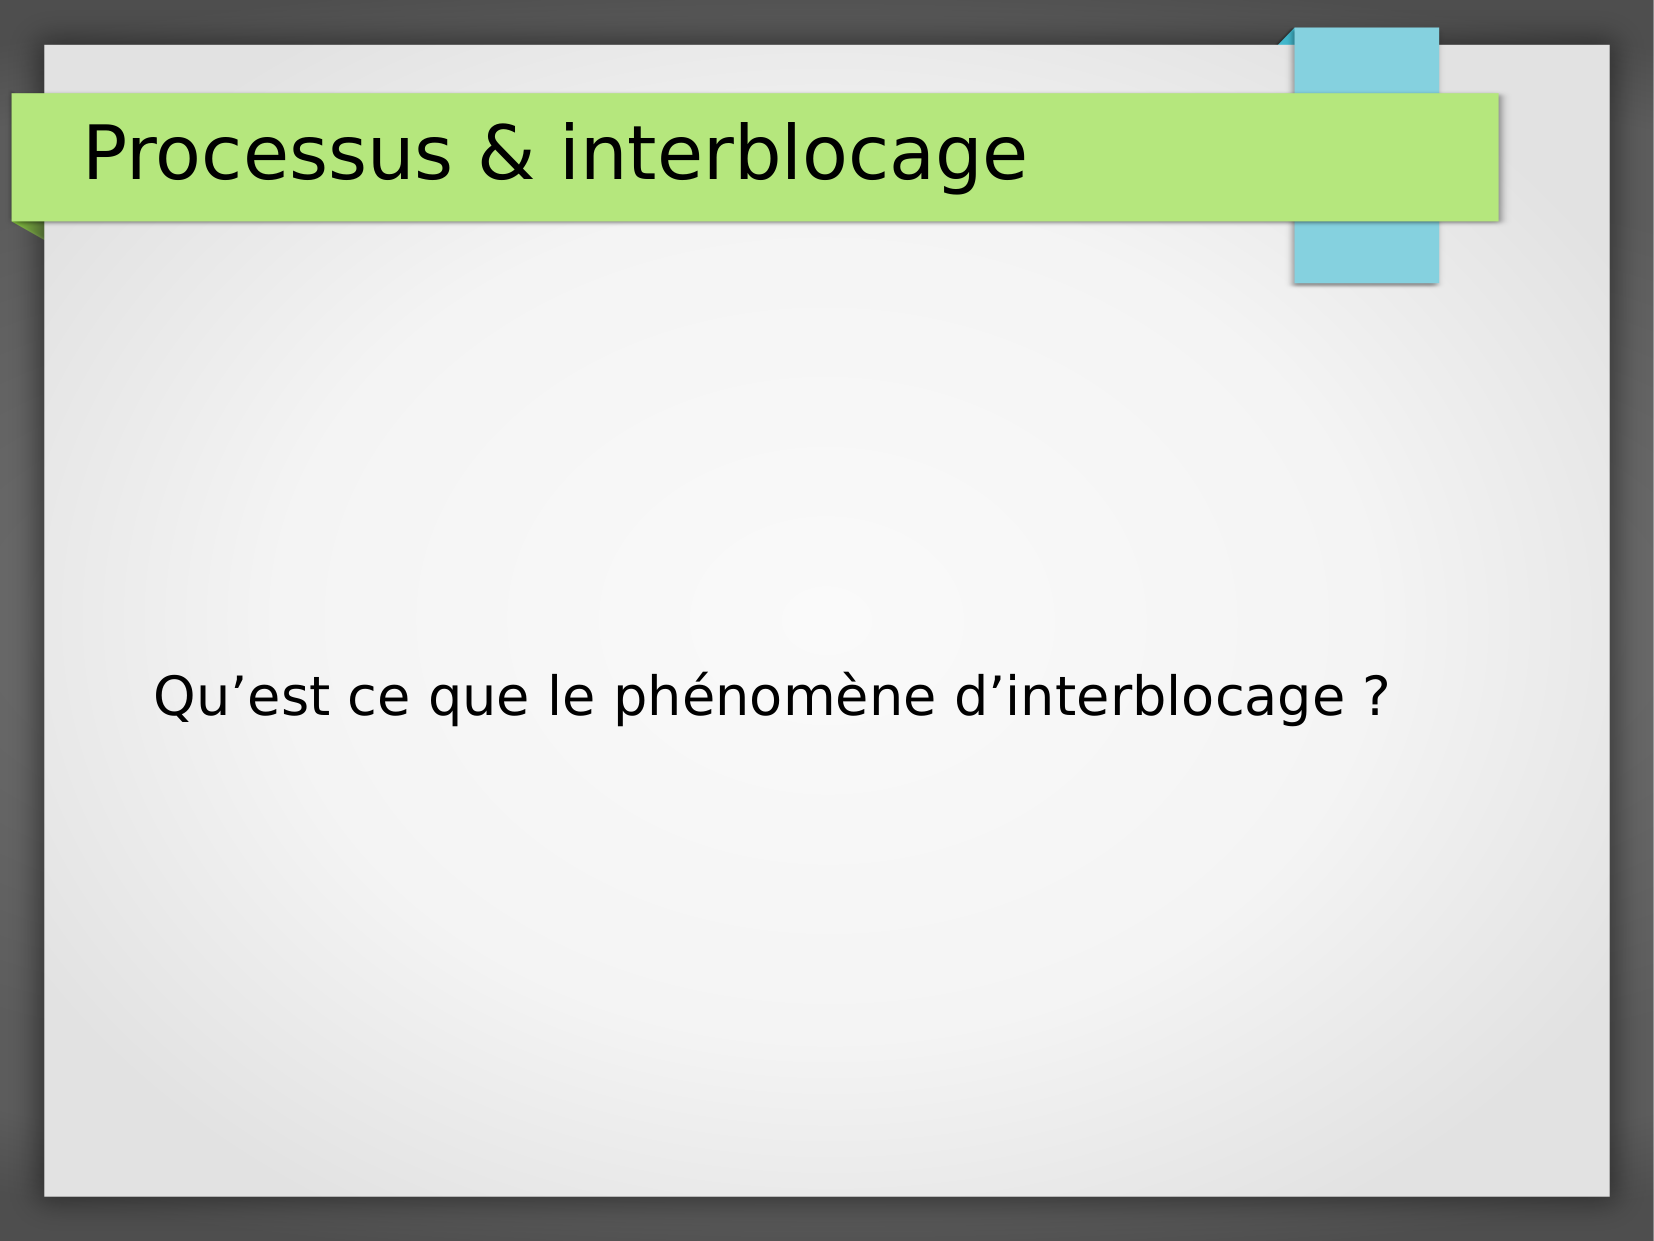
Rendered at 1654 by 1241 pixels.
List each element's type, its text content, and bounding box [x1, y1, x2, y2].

list Qu’est ce que le phénomène d’interblocage ? [82, 295, 1571, 1015]
title Processus & interblocage [82, 94, 1264, 213]
picture [0, 0, 1654, 1241]
